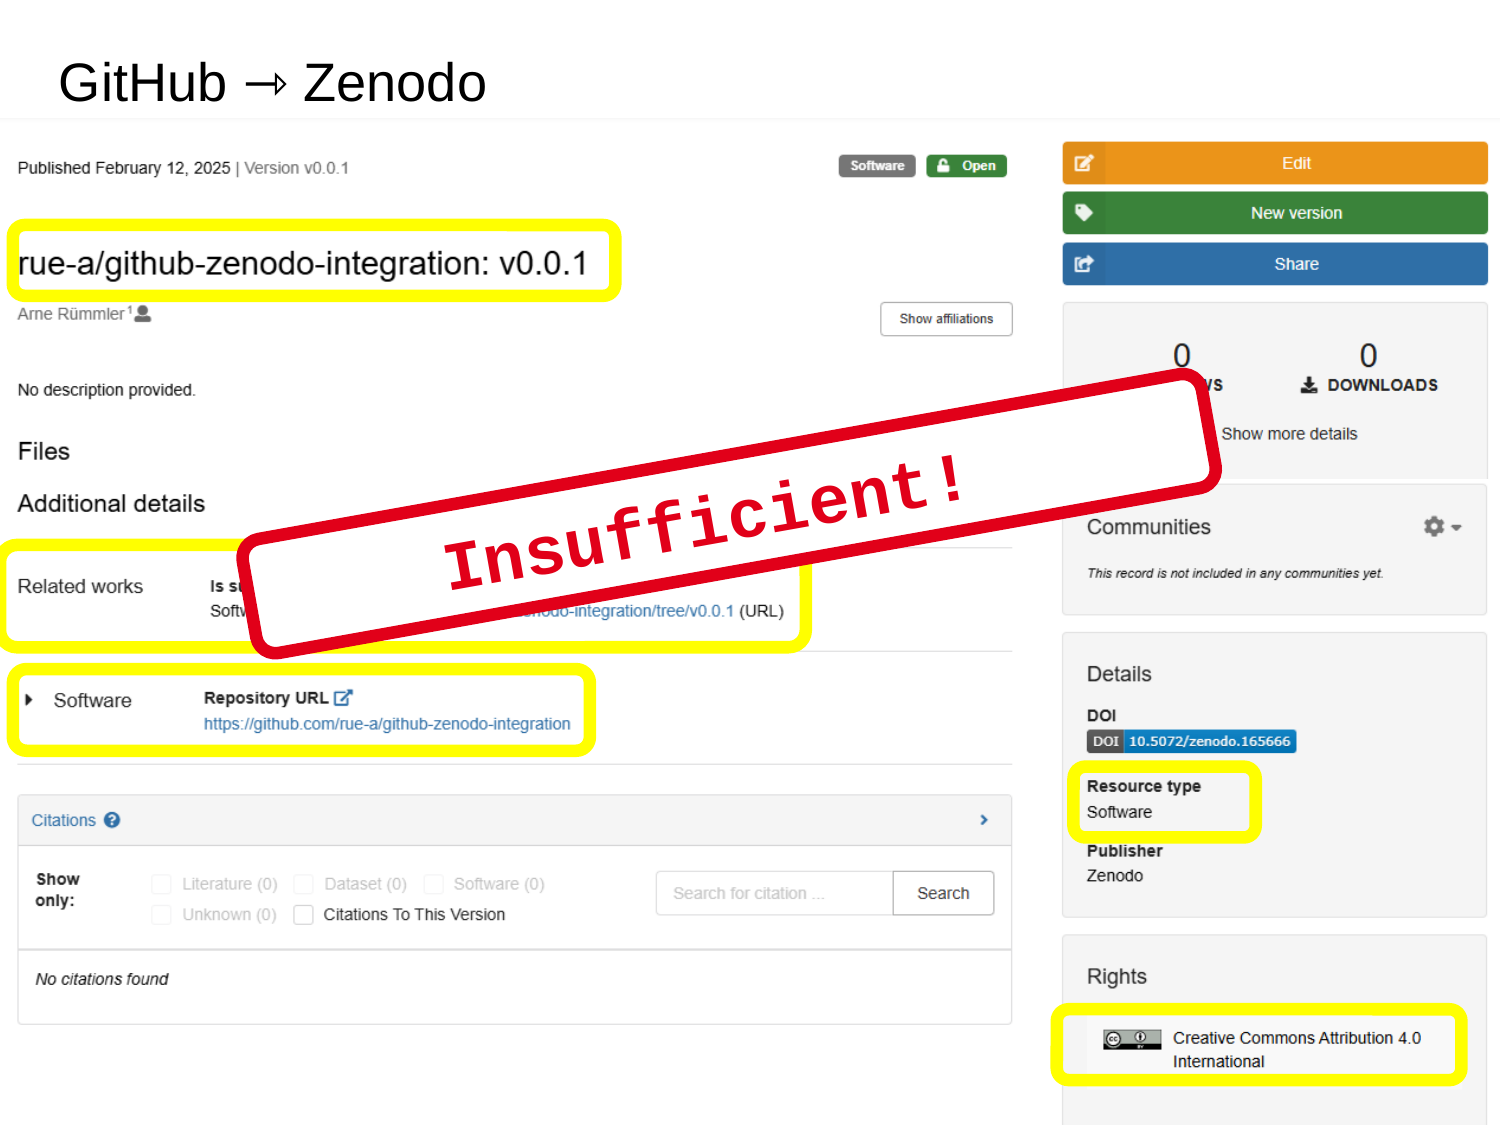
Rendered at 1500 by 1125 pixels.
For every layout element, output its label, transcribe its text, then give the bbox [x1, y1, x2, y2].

picture [0, 118, 1500, 1125]
picture [7, 552, 257, 641]
picture [352, 561, 799, 641]
text_box Insufficient! [417, 406, 1028, 623]
text_box [242, 374, 1216, 654]
title GitHub ⇾ Zenodo [58, 47, 505, 118]
